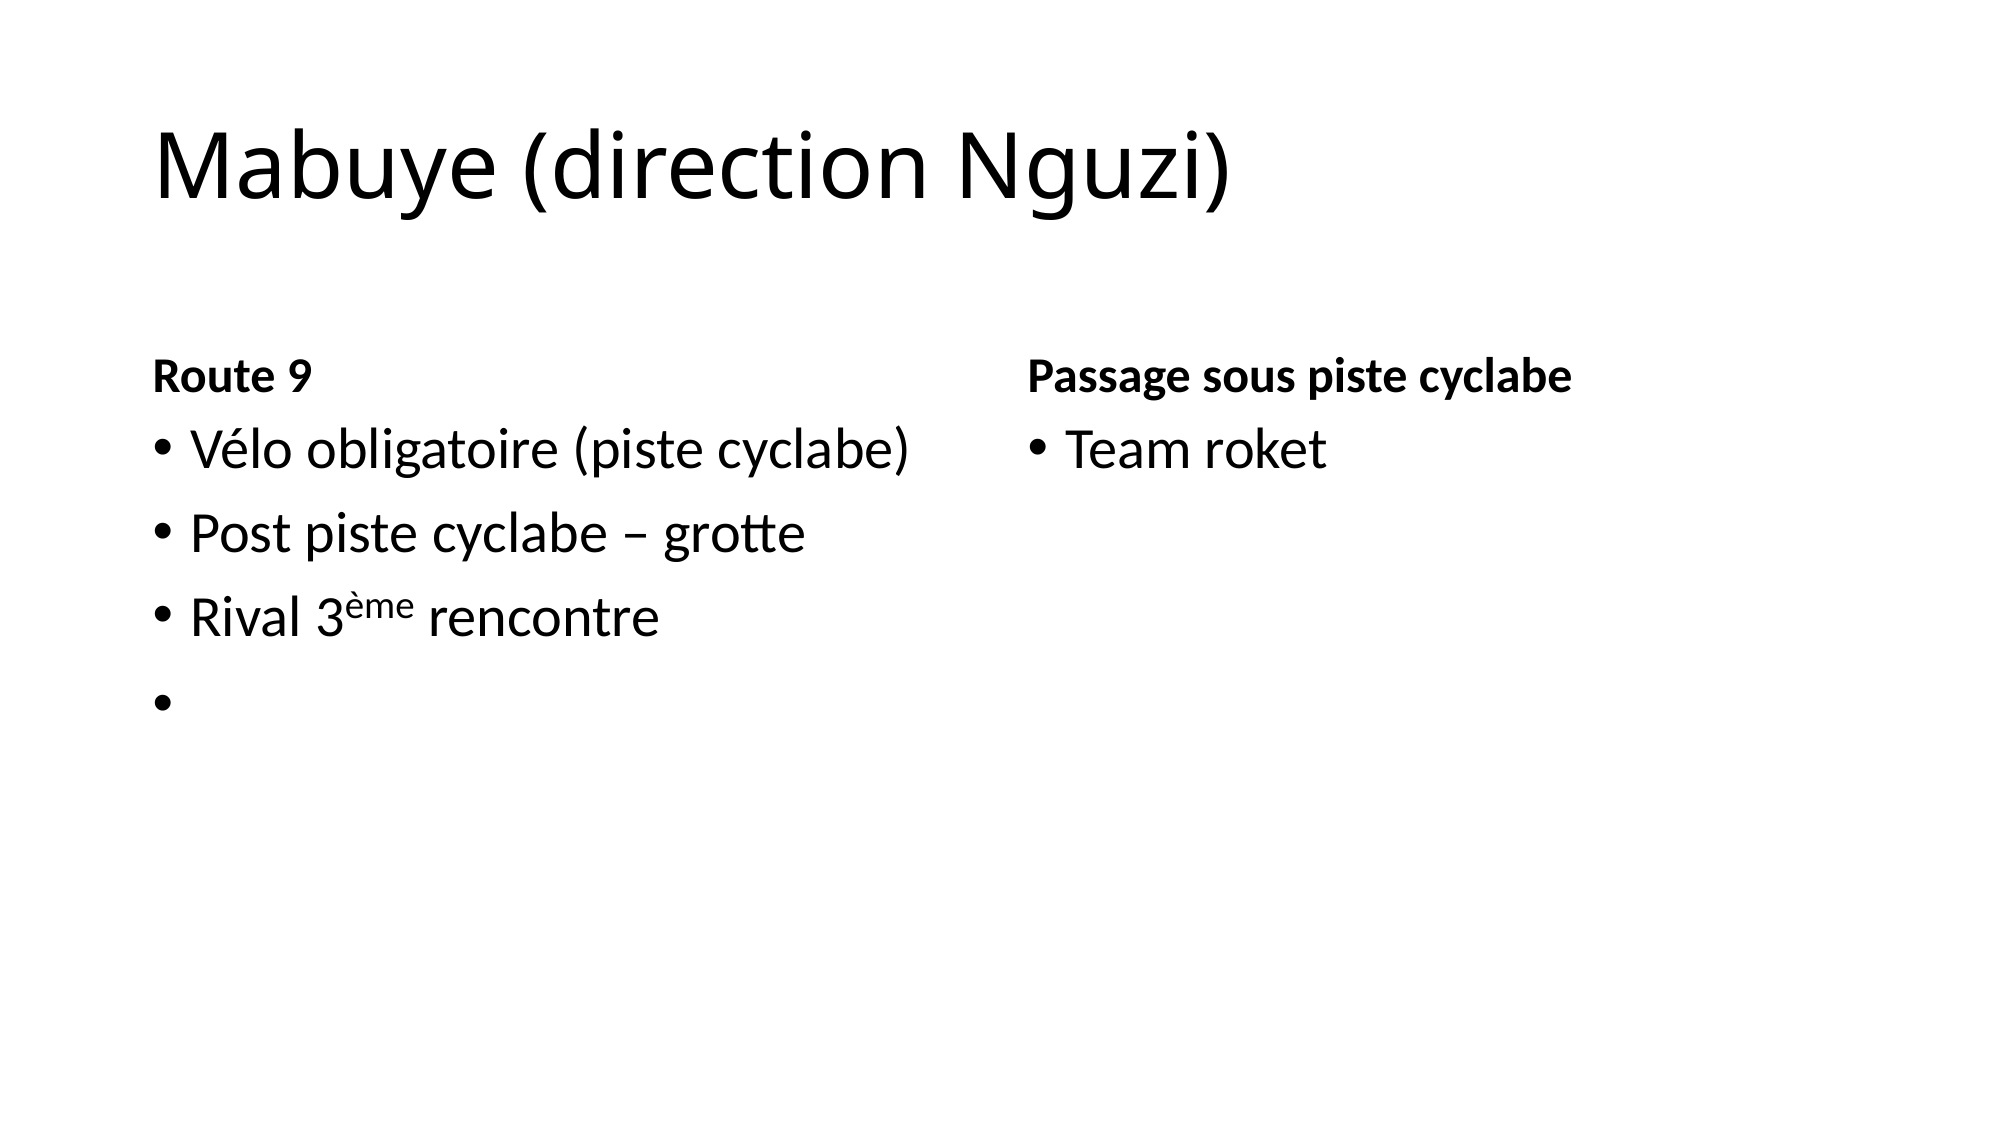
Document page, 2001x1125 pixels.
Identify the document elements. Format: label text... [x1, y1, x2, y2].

list Passage sous piste cyclabe [1012, 275, 1863, 410]
list Vélo obligatoire (piste cyclabe) Post piste cyclabe – grotte Rival 3ème rencontre [137, 410, 984, 1016]
list Route 9 [137, 275, 984, 410]
list Team roket [1012, 410, 1863, 1016]
title Mabuye (direction Nguzi) [137, 59, 1863, 278]
